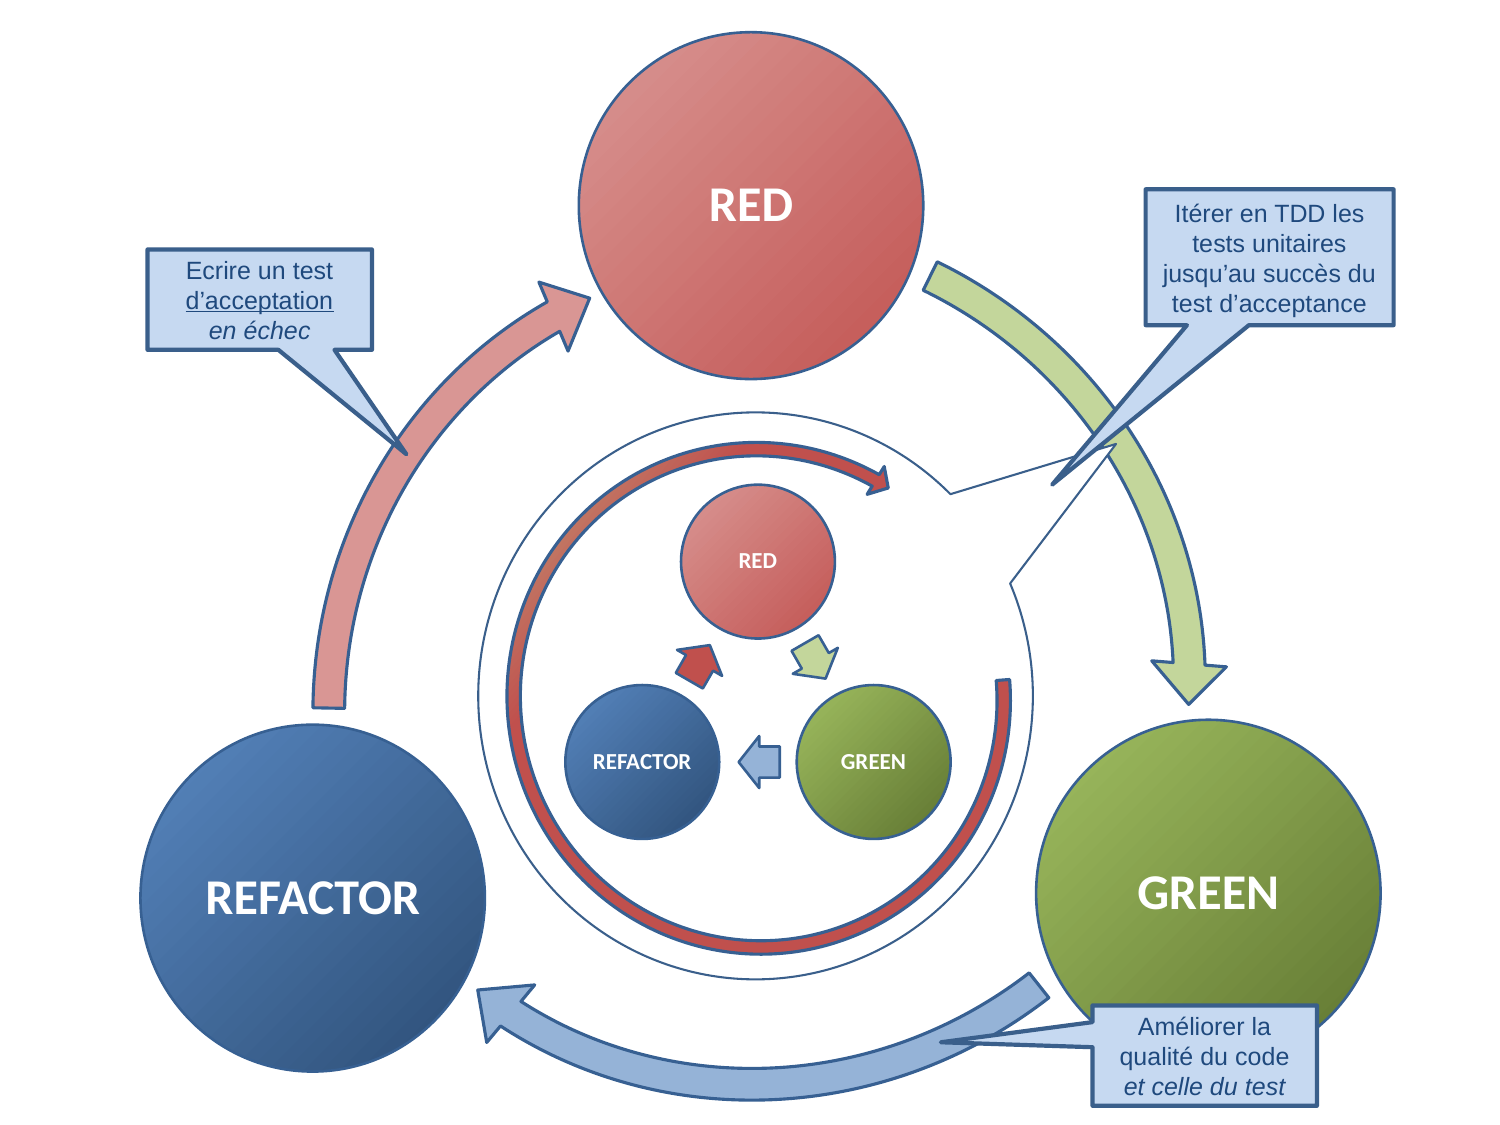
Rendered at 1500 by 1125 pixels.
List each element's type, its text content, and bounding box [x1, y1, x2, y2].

text_box Itérer en TDD les tests unitaires jusqu’au succès du test d’acceptance [1052, 189, 1394, 485]
text_box [312, 282, 590, 709]
text_box [923, 261, 1115, 435]
text_box Ecrire un test d’acceptation en échec [147, 249, 407, 455]
text_box RED [578, 32, 924, 380]
text_box [477, 972, 1049, 1101]
text_box REFACTOR [140, 724, 485, 1072]
text_box GREEN [796, 685, 951, 839]
text_box GREEN [1036, 719, 1381, 1028]
text_box Améliorer la qualité du code et celle du test [940, 1005, 1317, 1106]
text_box [478, 412, 1227, 980]
text_box REFACTOR [565, 685, 720, 839]
text_box RED [681, 484, 835, 639]
